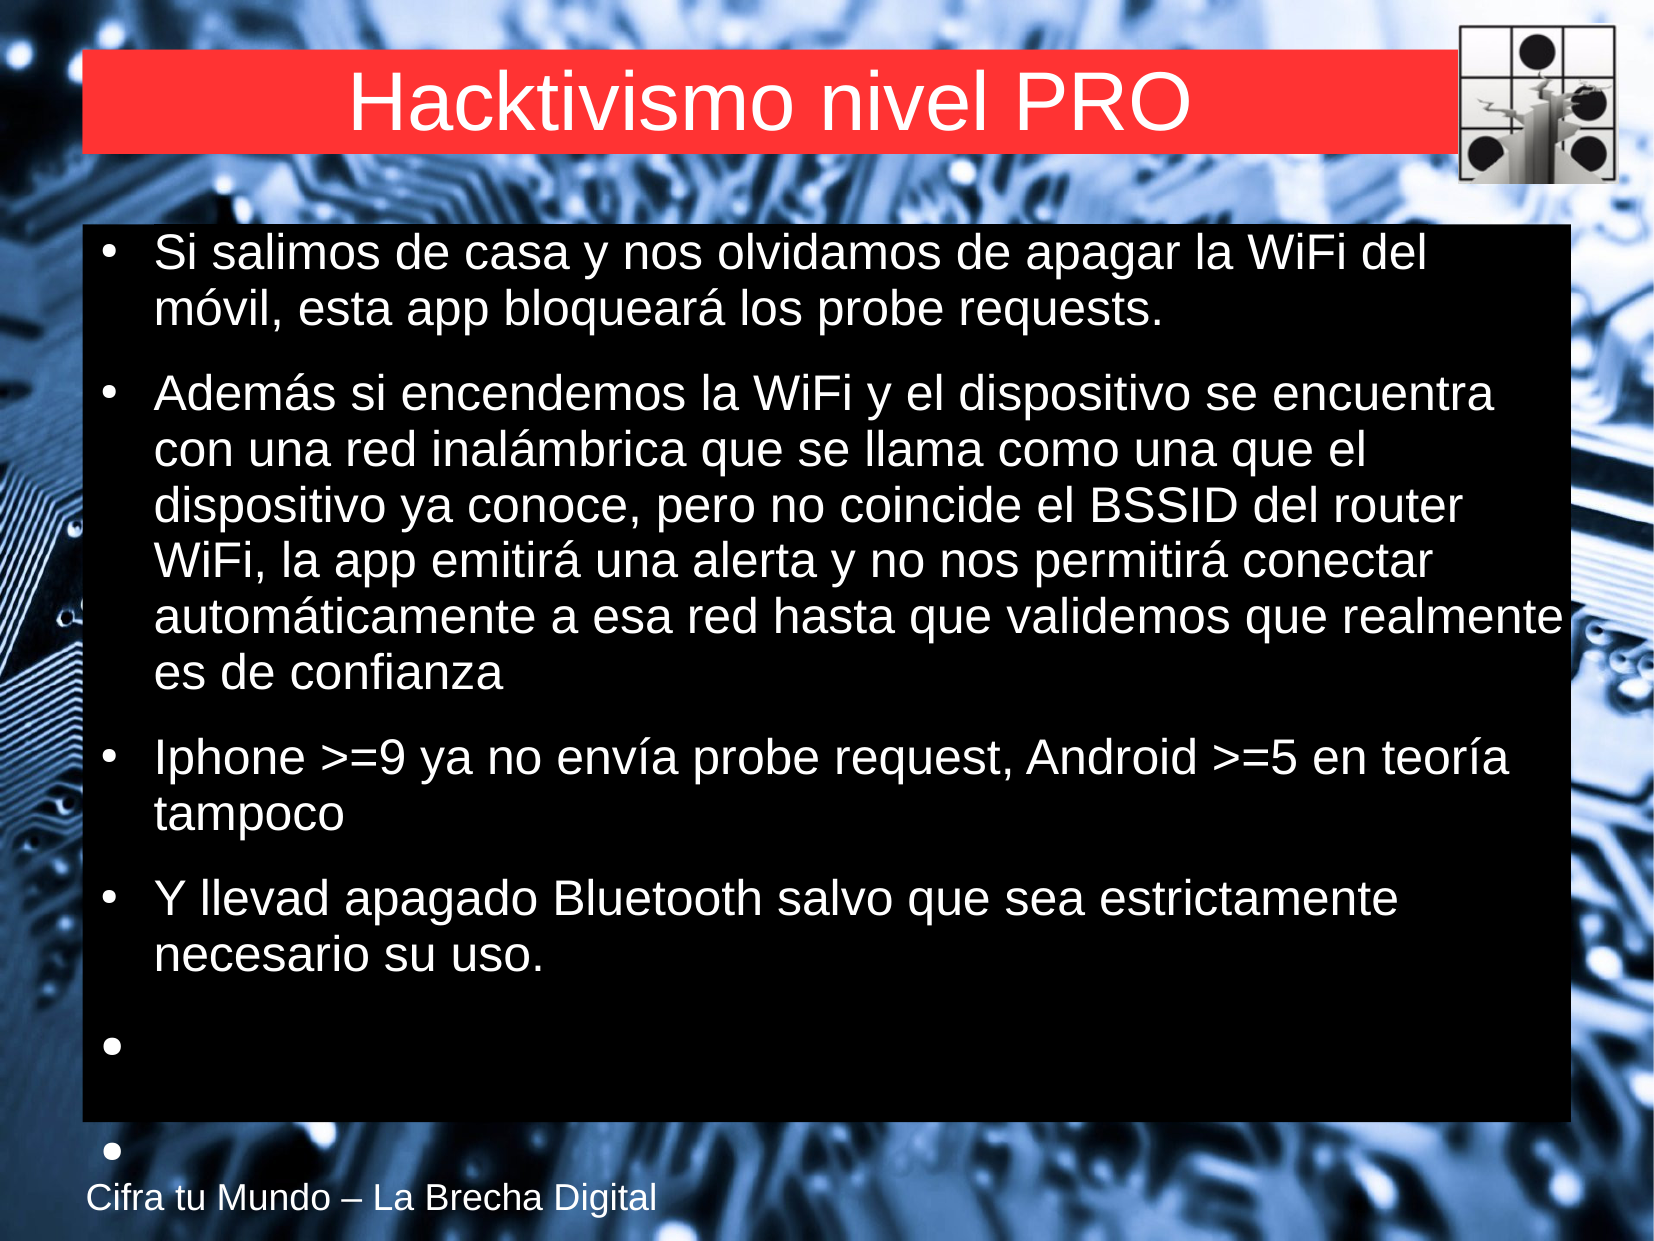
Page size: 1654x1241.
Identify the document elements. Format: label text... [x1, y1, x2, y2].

list Si salimos de casa y nos olvidamos de apagar la WiFi del móvil, esta app bloqueará los probe requests. Además si encendemos la WiFi y el dispositivo se encuentra con una red inalámbrica que se llama como una que el dispositivo ya conoce, pero no coincide el BSSID del router WiFi, la app emitirá una alerta y no nos permitirá conectar automáticamente a esa red hasta que validemos que realmente es de confianza Iphone >=9 ya no envía probe request, Android >=5 en teoría tampoco Y llevad apagado Bluetooth salvo que sea estrictamente necesario su uso. [82, 224, 1571, 1123]
title Hacktivismo nivel PRO [82, 49, 1458, 154]
picture [0, 0, 1654, 1241]
text_box Cifra tu Mundo – La Brecha Digital [70, 1169, 1453, 1226]
